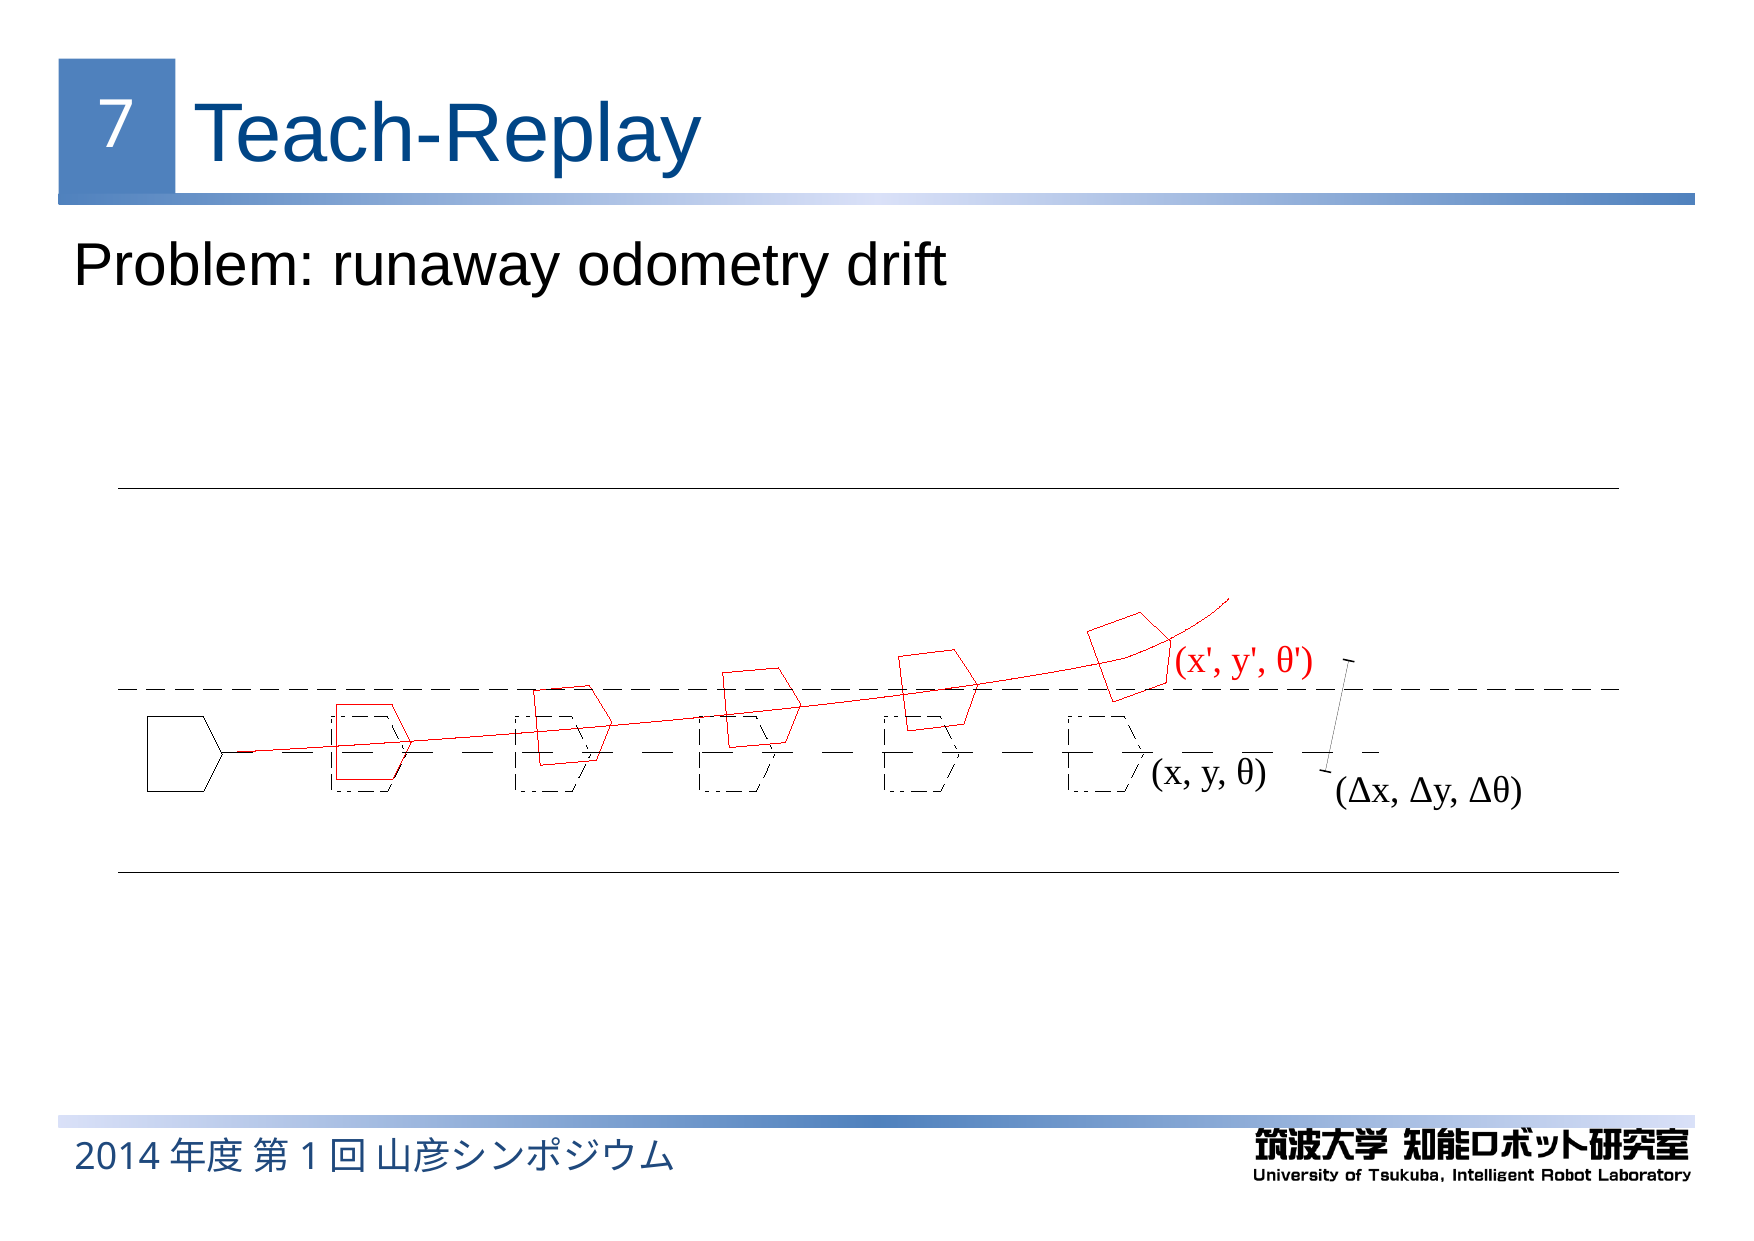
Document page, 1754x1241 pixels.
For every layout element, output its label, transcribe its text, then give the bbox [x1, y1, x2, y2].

title Teach-Replay [193, 61, 1651, 205]
text_box Problem: runaway odometry drift [58, 223, 1696, 307]
picture [1252, 1127, 1691, 1182]
text_box (x', y', θ') [1159, 631, 1349, 689]
text_box (Δx, Δy, Δθ) [1320, 761, 1556, 818]
text_box (x, y, θ) [1136, 743, 1326, 801]
